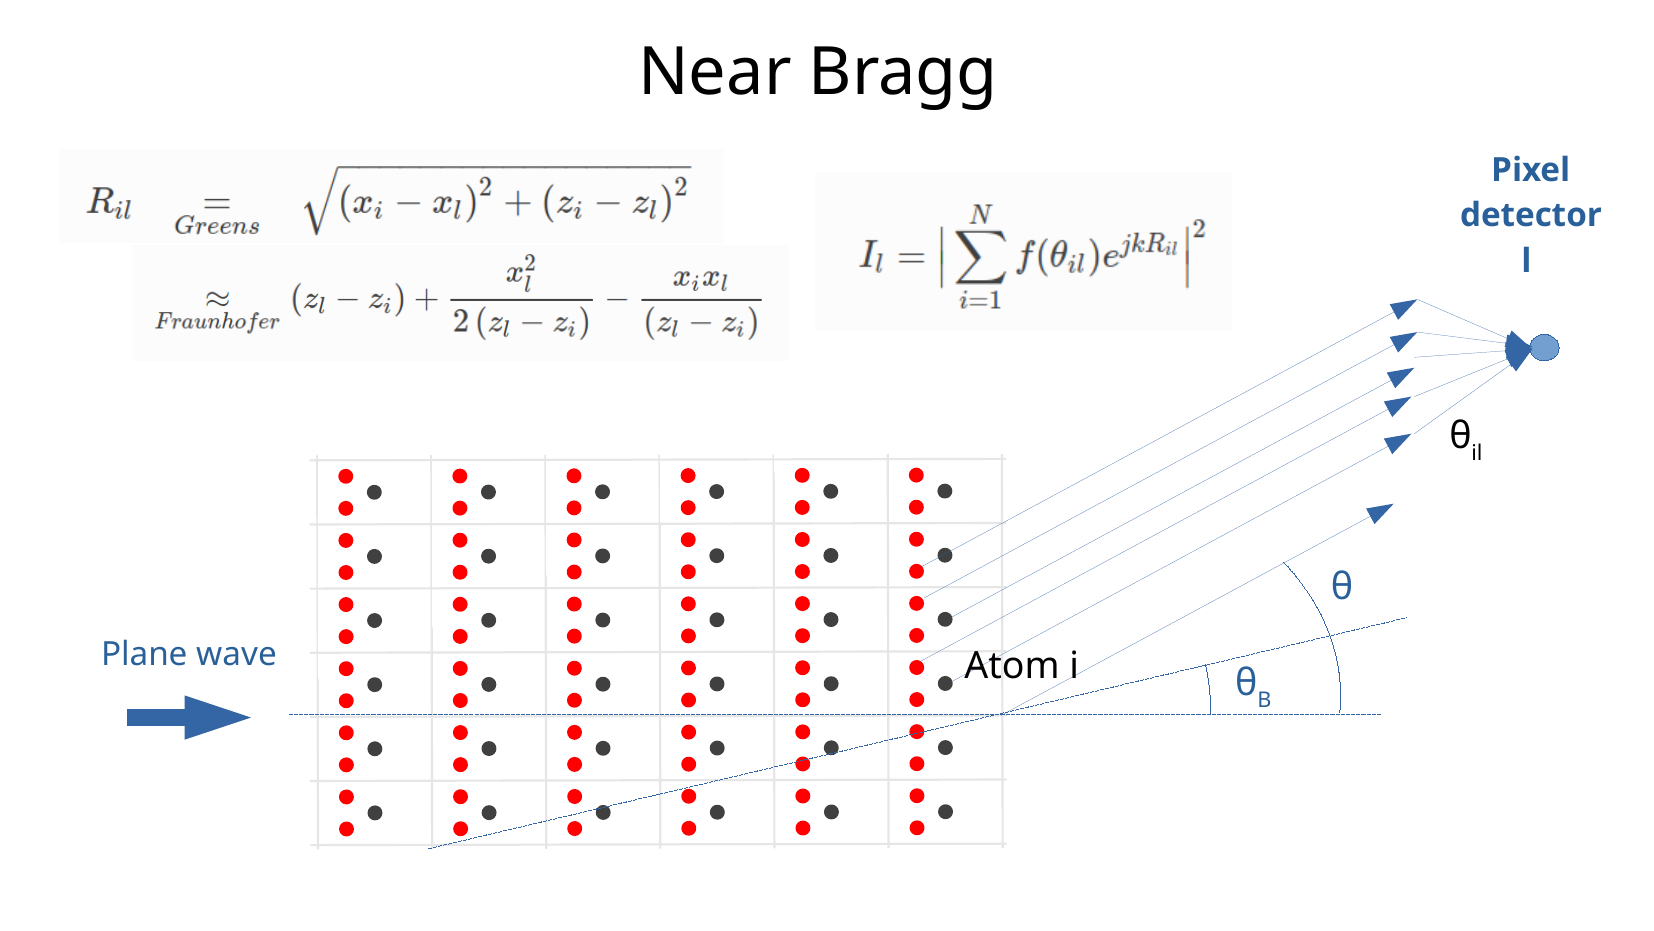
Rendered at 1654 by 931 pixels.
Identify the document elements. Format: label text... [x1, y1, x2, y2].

title θil [1417, 408, 1515, 467]
picture [132, 245, 789, 361]
title Near Bragg [0, 0, 1654, 139]
text_box Pixel detector l [1437, 138, 1625, 292]
title Atom i [947, 614, 1096, 715]
picture [960, 588, 1007, 614]
title θ [1293, 556, 1391, 615]
picture [815, 172, 1232, 331]
picture [59, 149, 724, 243]
text_box [1529, 334, 1560, 361]
picture [309, 453, 1007, 850]
title θB [1204, 655, 1303, 714]
